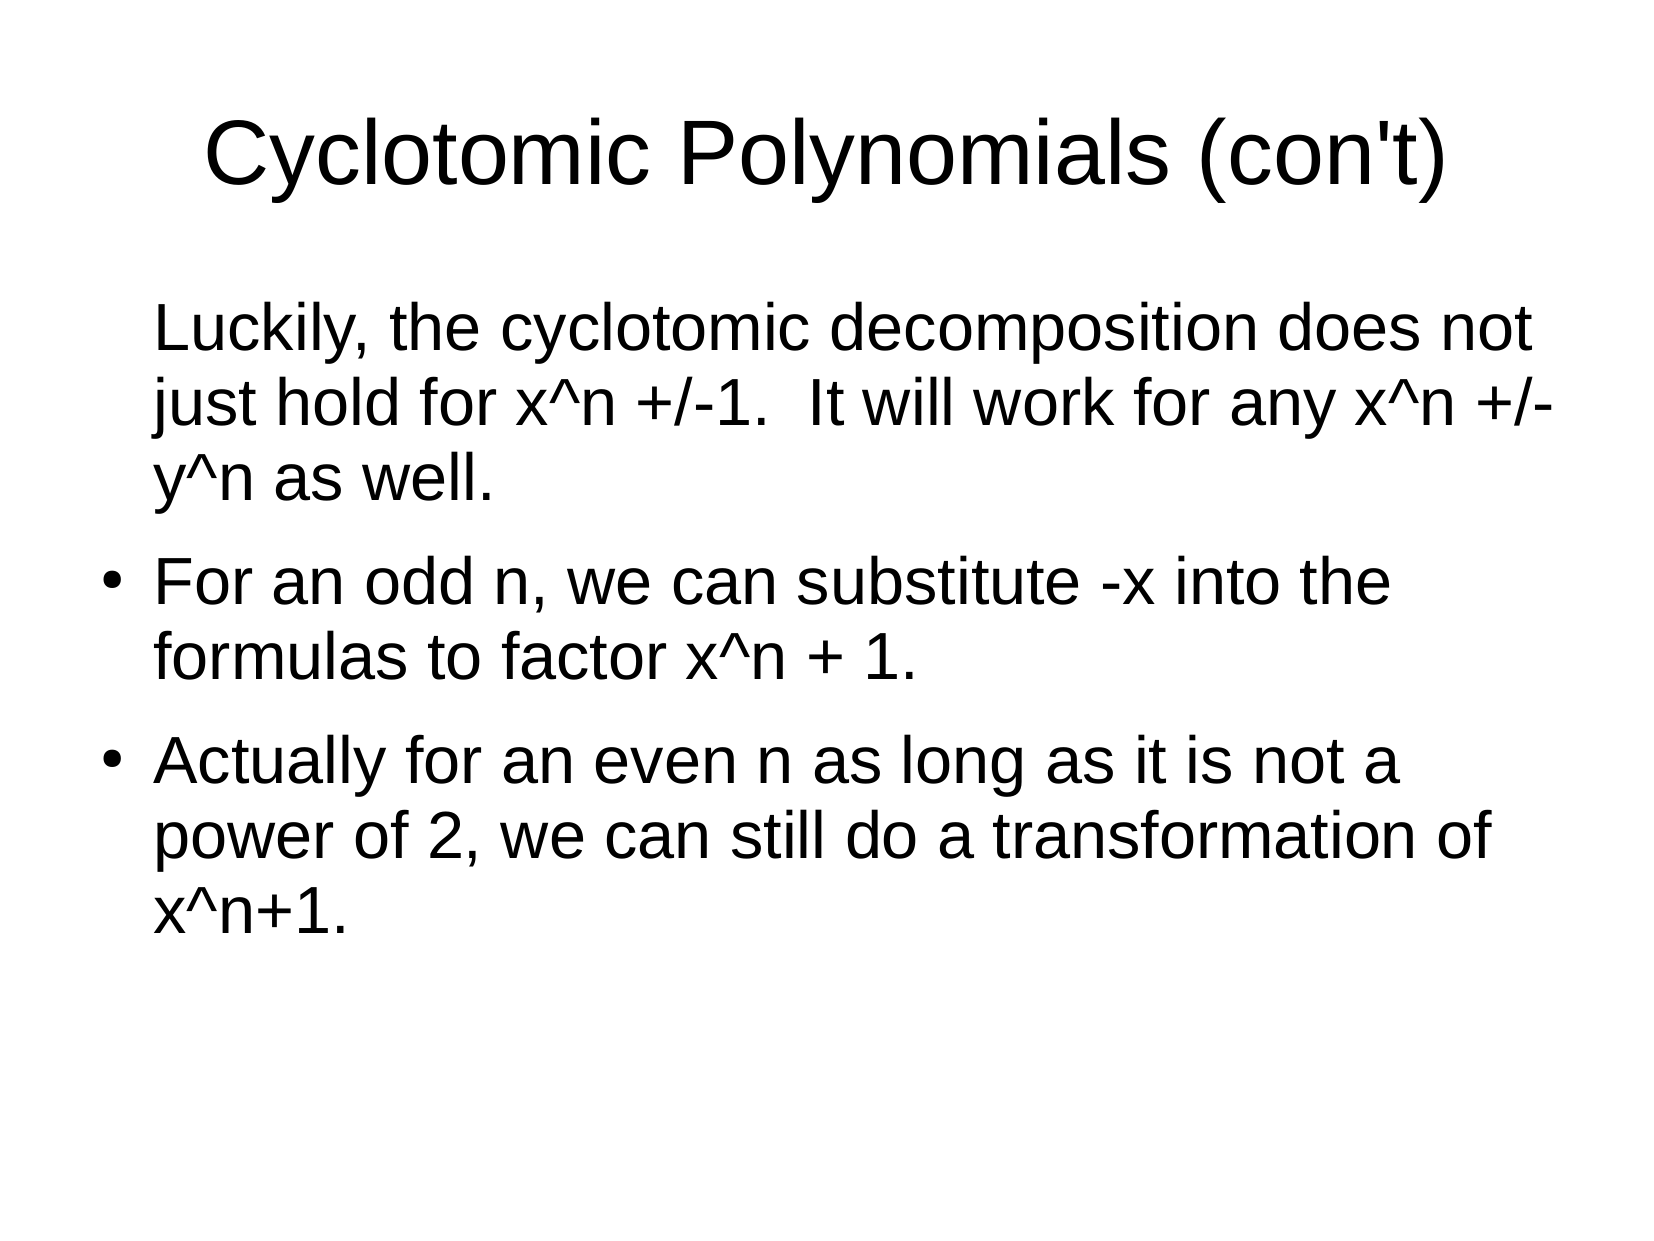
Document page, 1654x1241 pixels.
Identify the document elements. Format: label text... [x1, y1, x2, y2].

list Luckily, the cyclotomic decomposition does not just hold for x^n +/-1. It will work for any x^n +/- y^n as well. For an odd n, we can substitute -x into the formulas to factor x^n + 1. Actually for an even n as long as it is not a power of 2, we can still do a transformation of x^n+1. [82, 290, 1571, 1010]
title Cyclotomic Polynomials (con't) [82, 49, 1571, 257]
